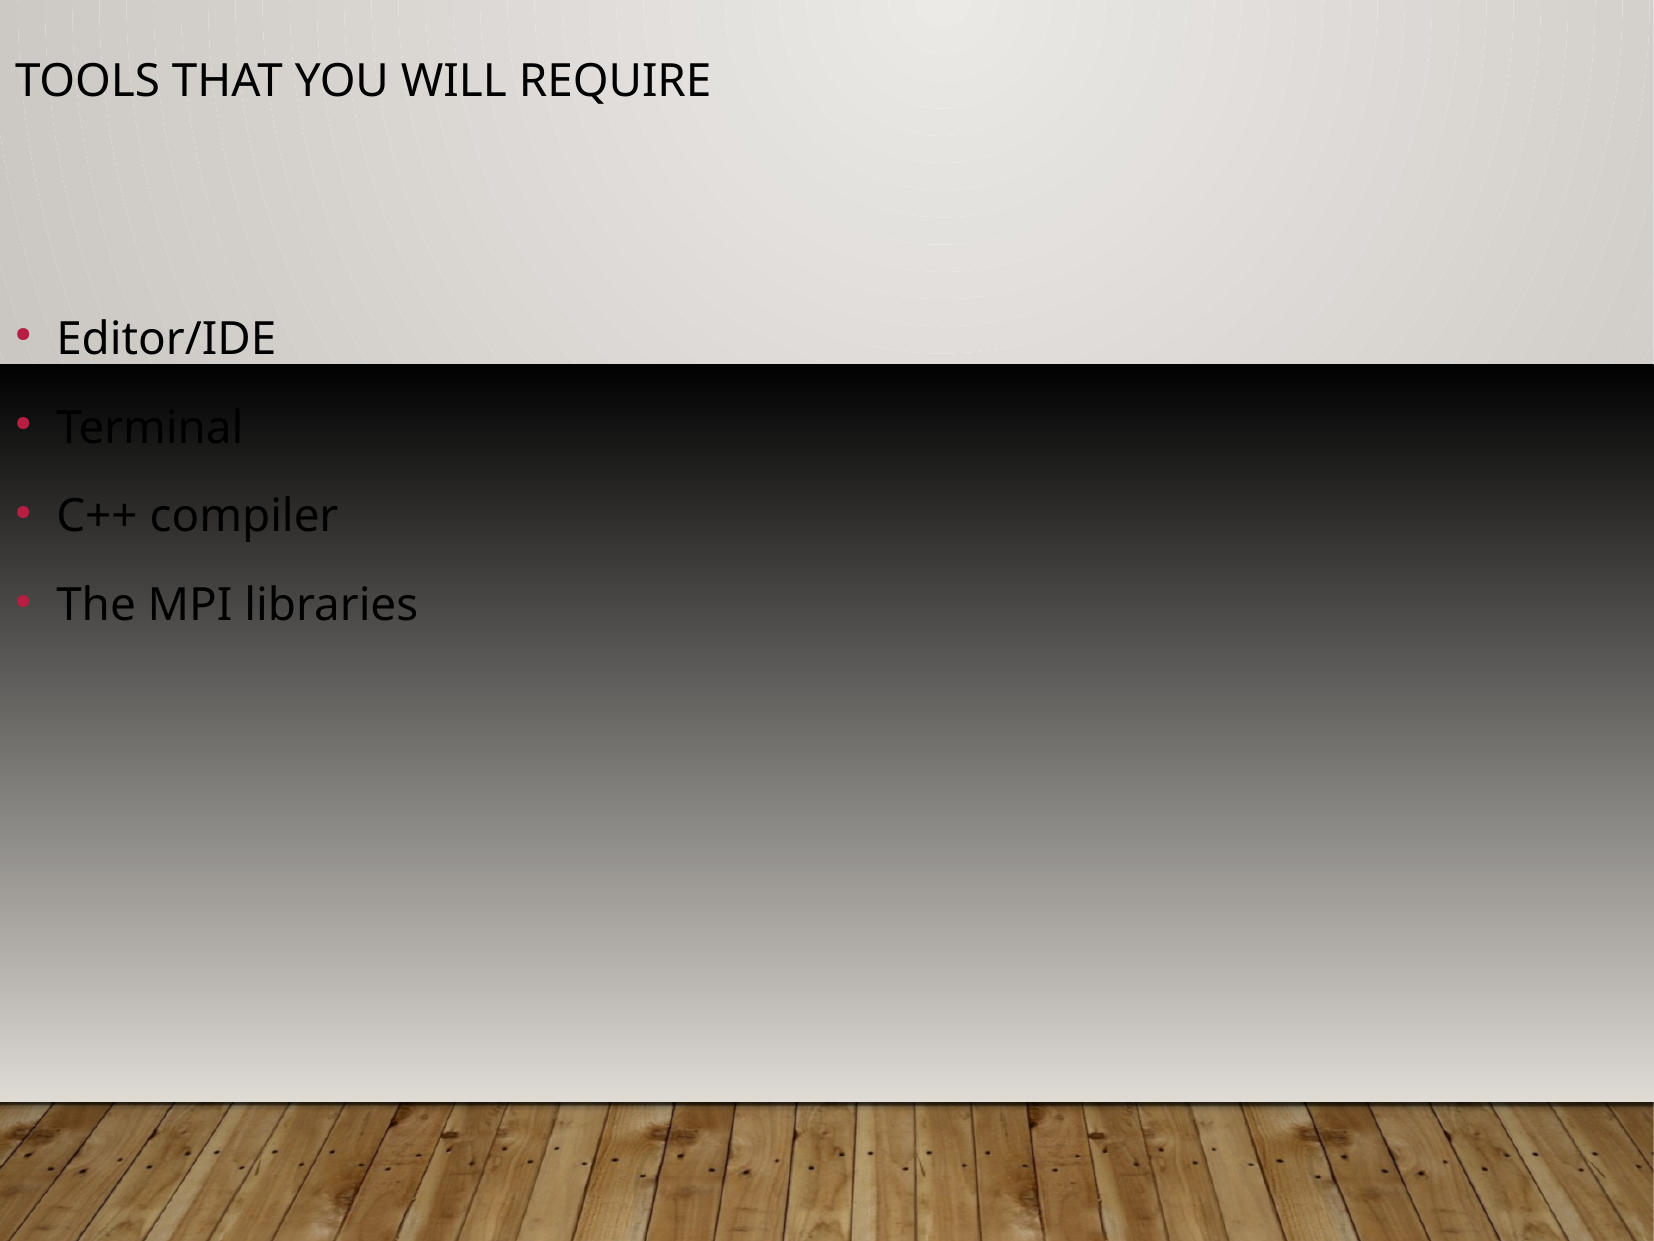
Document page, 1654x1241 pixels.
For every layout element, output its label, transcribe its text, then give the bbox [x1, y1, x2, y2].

list Editor/IDE Terminal C++ compiler The MPI libraries [0, 290, 1489, 1010]
title Tools that you will require [0, 49, 1489, 257]
